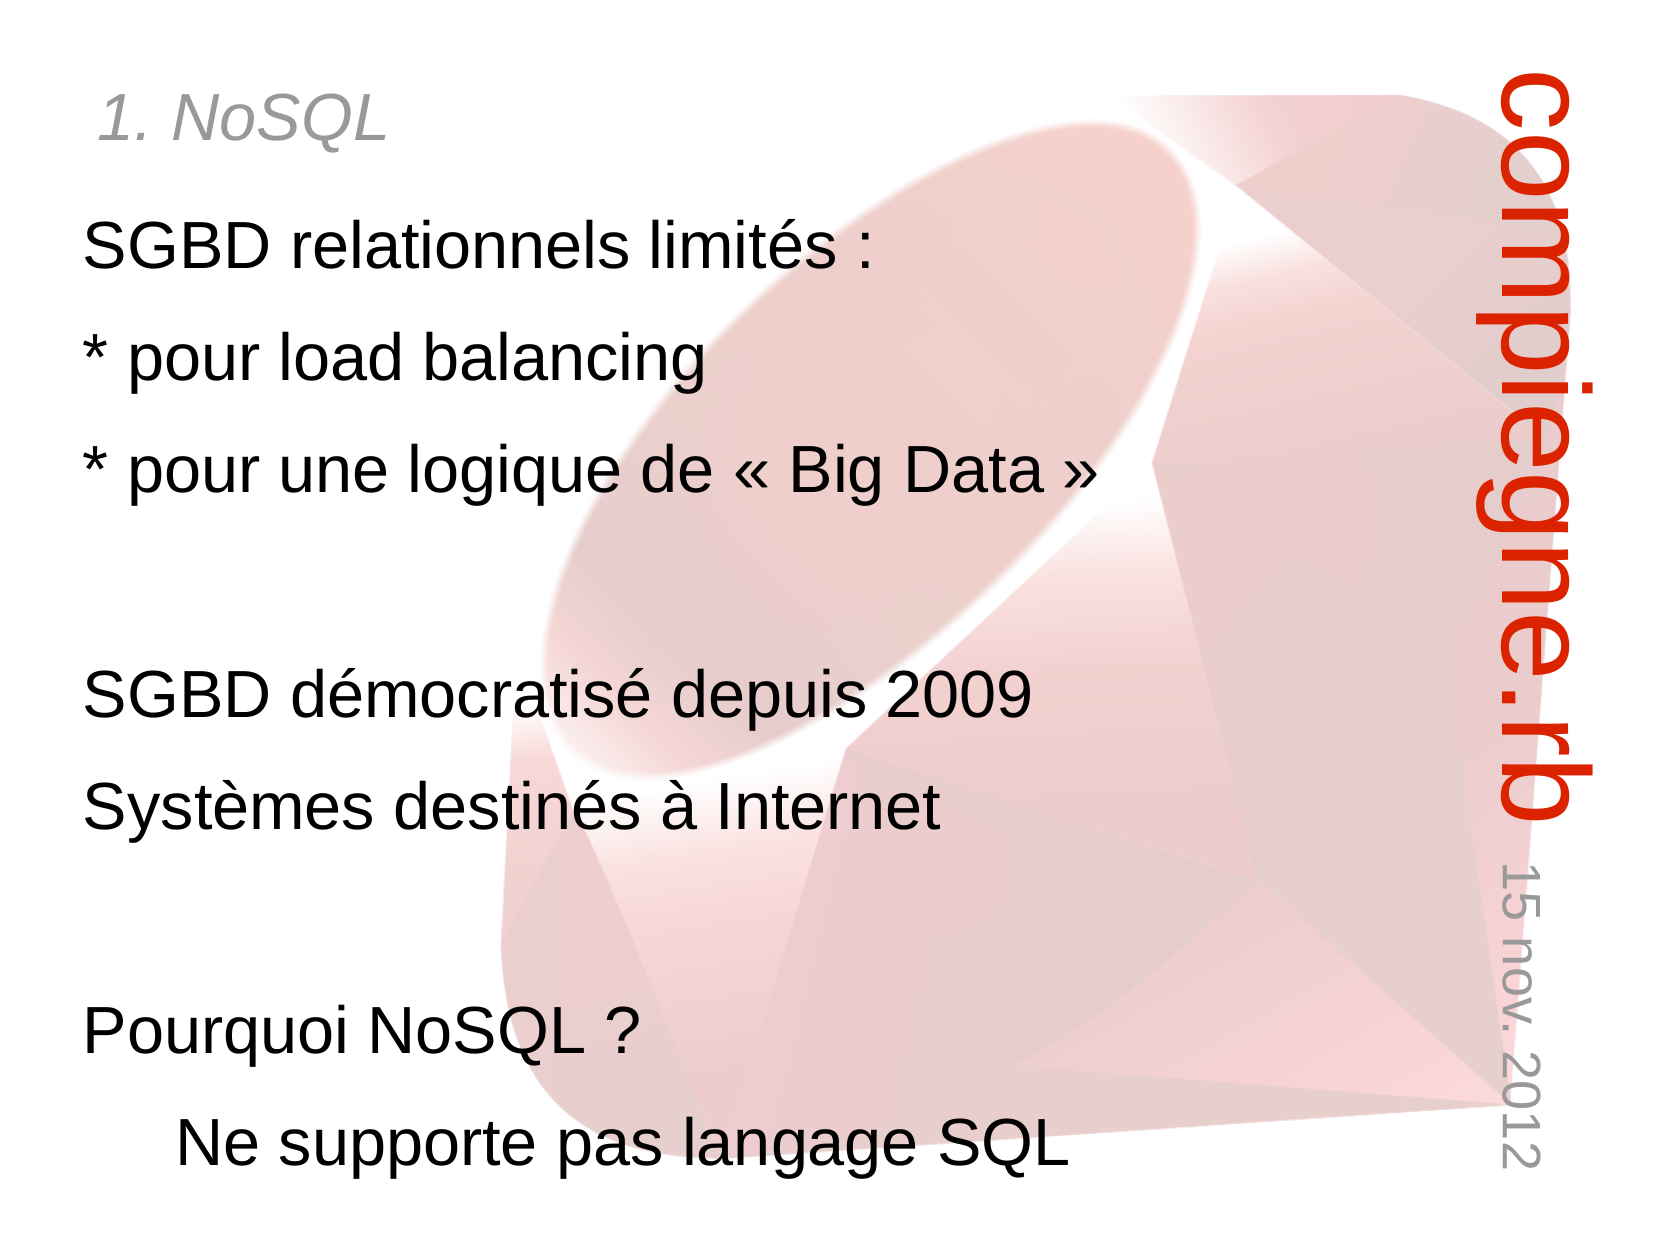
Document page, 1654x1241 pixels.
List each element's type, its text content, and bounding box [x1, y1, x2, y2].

subtitle SGBD relationnels limités : * pour load balancing * pour une logique de « Big Data » SGBD démocratisé depuis 2009 Systèmes destinés à Internet Pourquoi NoSQL ? Ne supporte pas langage SQL [82, 188, 1477, 1162]
picture [484, 70, 1442, 188]
title compiegne.rb 15 nov. 2012 [1442, 23, 1650, 1217]
text_box 1. NoSQL [82, 73, 1090, 166]
